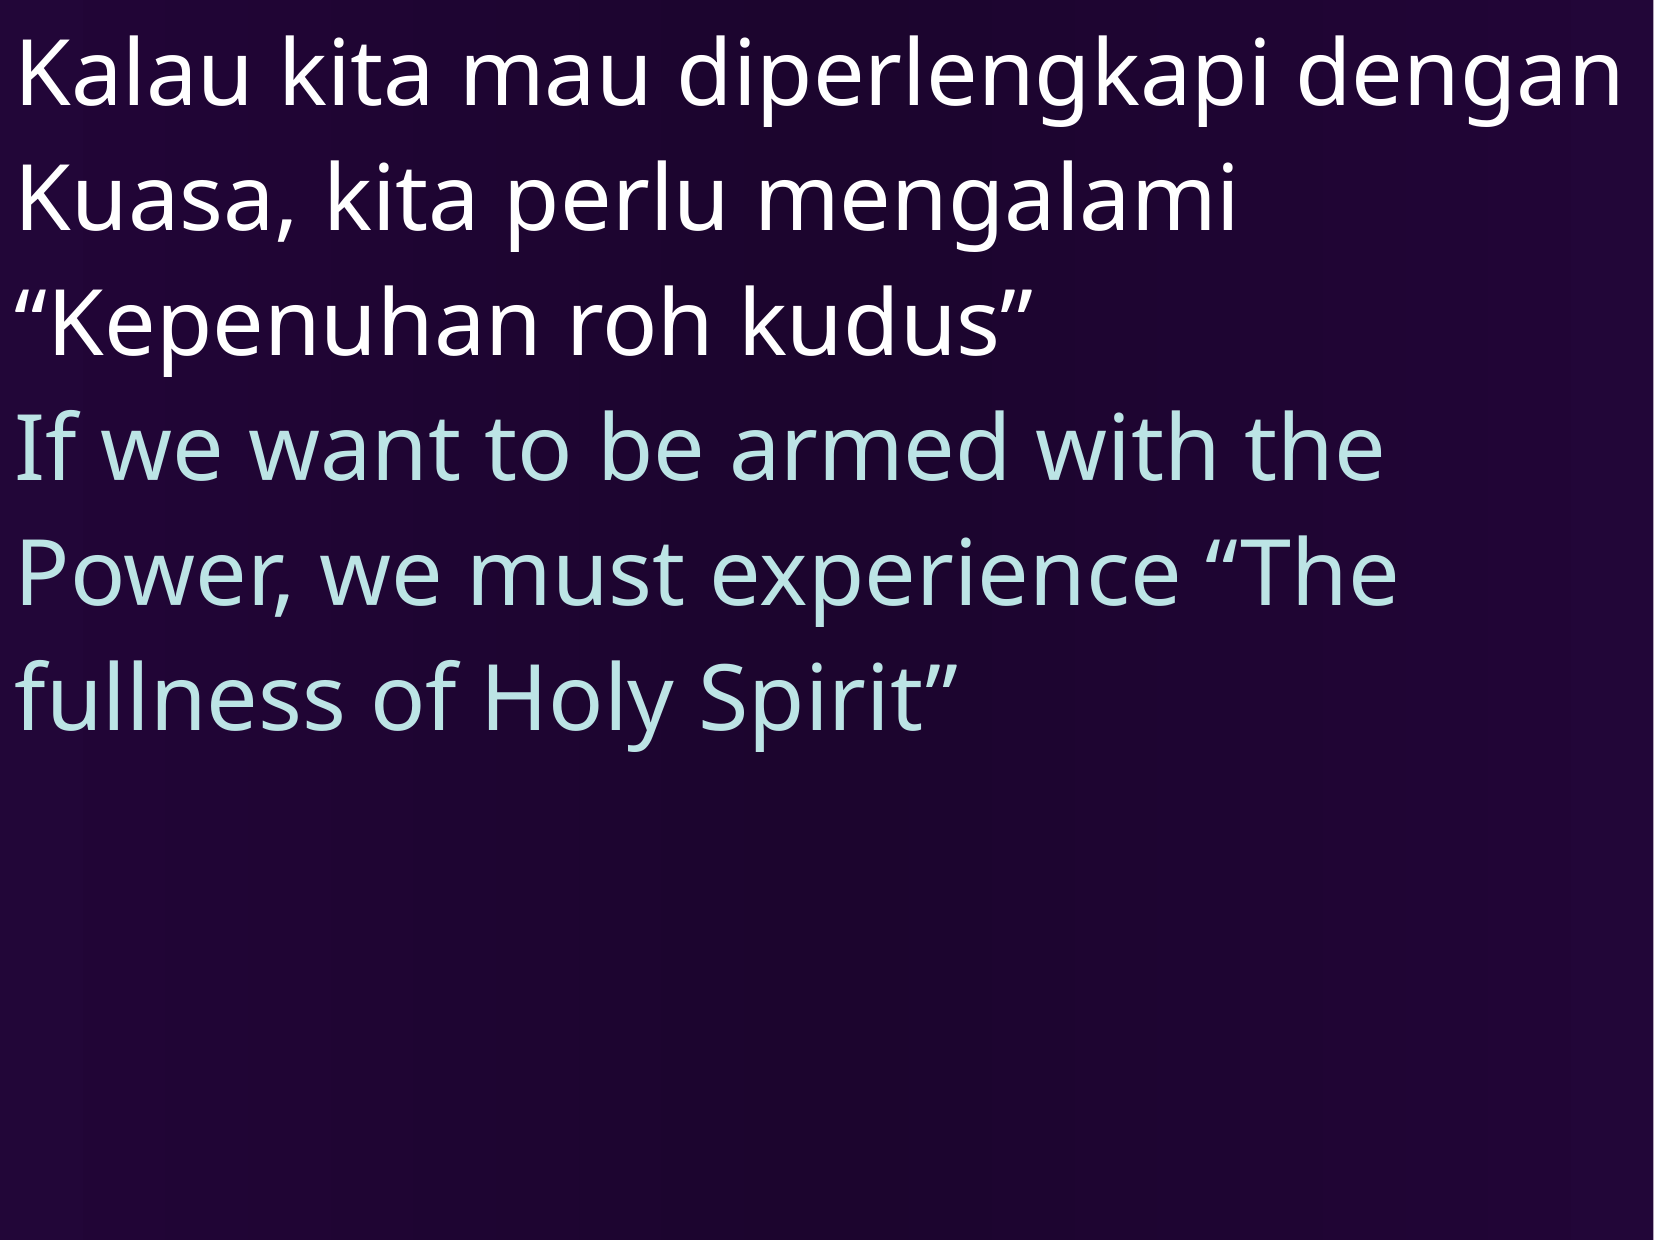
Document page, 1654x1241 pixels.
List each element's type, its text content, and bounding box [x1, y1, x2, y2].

text_box Kalau kita mau diperlengkapi dengan Kuasa, kita perlu mengalami “Kepenuhan roh kudus” If we want to be armed with the Power, we must experience “The fullness of Holy Spirit” [0, 0, 1654, 1241]
